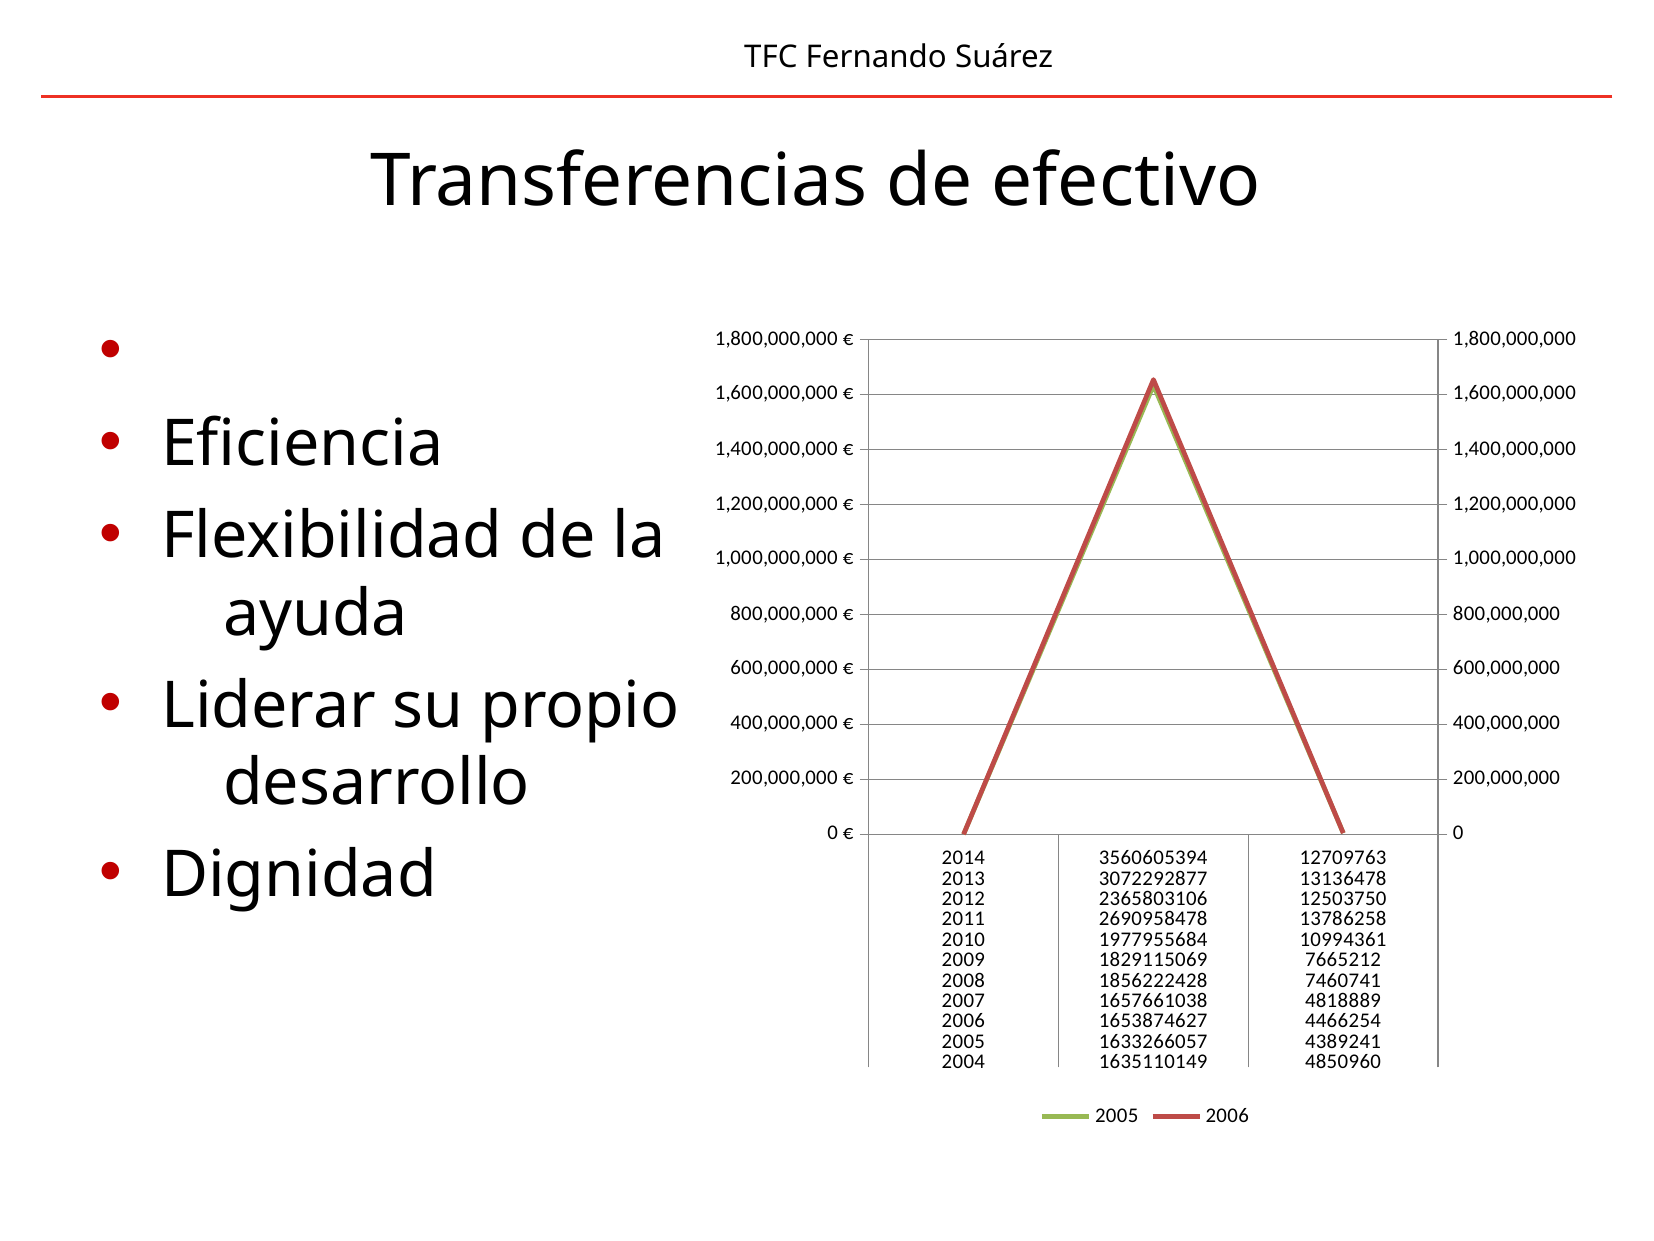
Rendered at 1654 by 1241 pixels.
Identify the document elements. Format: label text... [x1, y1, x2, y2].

chart [696, 312, 1595, 1133]
title Transferencias de efectivo [71, 73, 1560, 280]
list Eficiencia Flexibilidad de la ayuda Liderar su propio desarrollo Dignidad [82, 301, 813, 1120]
